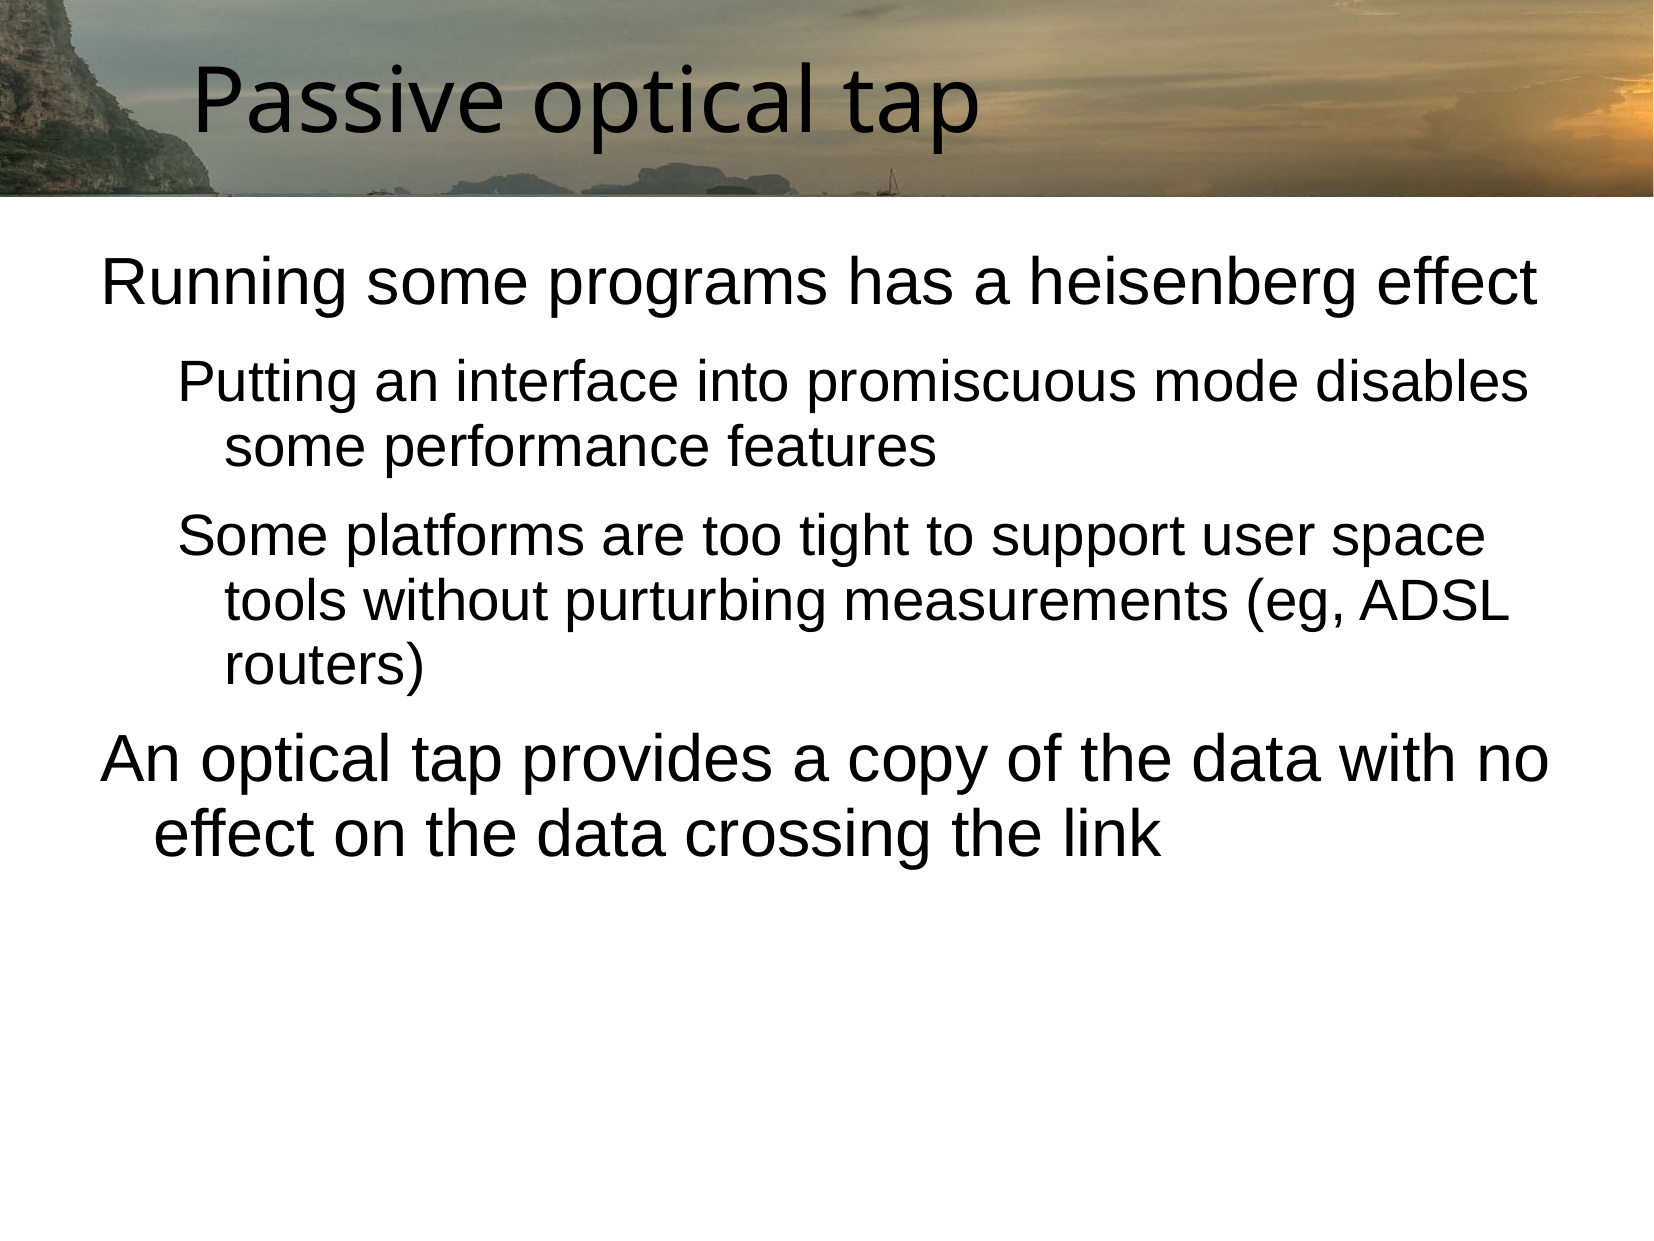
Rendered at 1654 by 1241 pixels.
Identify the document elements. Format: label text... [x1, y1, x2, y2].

list Running some programs has a heisenberg effect Putting an interface into promiscuous mode disables some performance features Some platforms are too tight to support user space tools without purturbing measurements (eg, ADSL routers) An optical tap provides a copy of the data with no effect on the data crossing the link [82, 244, 1571, 1225]
picture [0, 0, 1654, 197]
title Passive optical tap [190, 0, 1571, 194]
